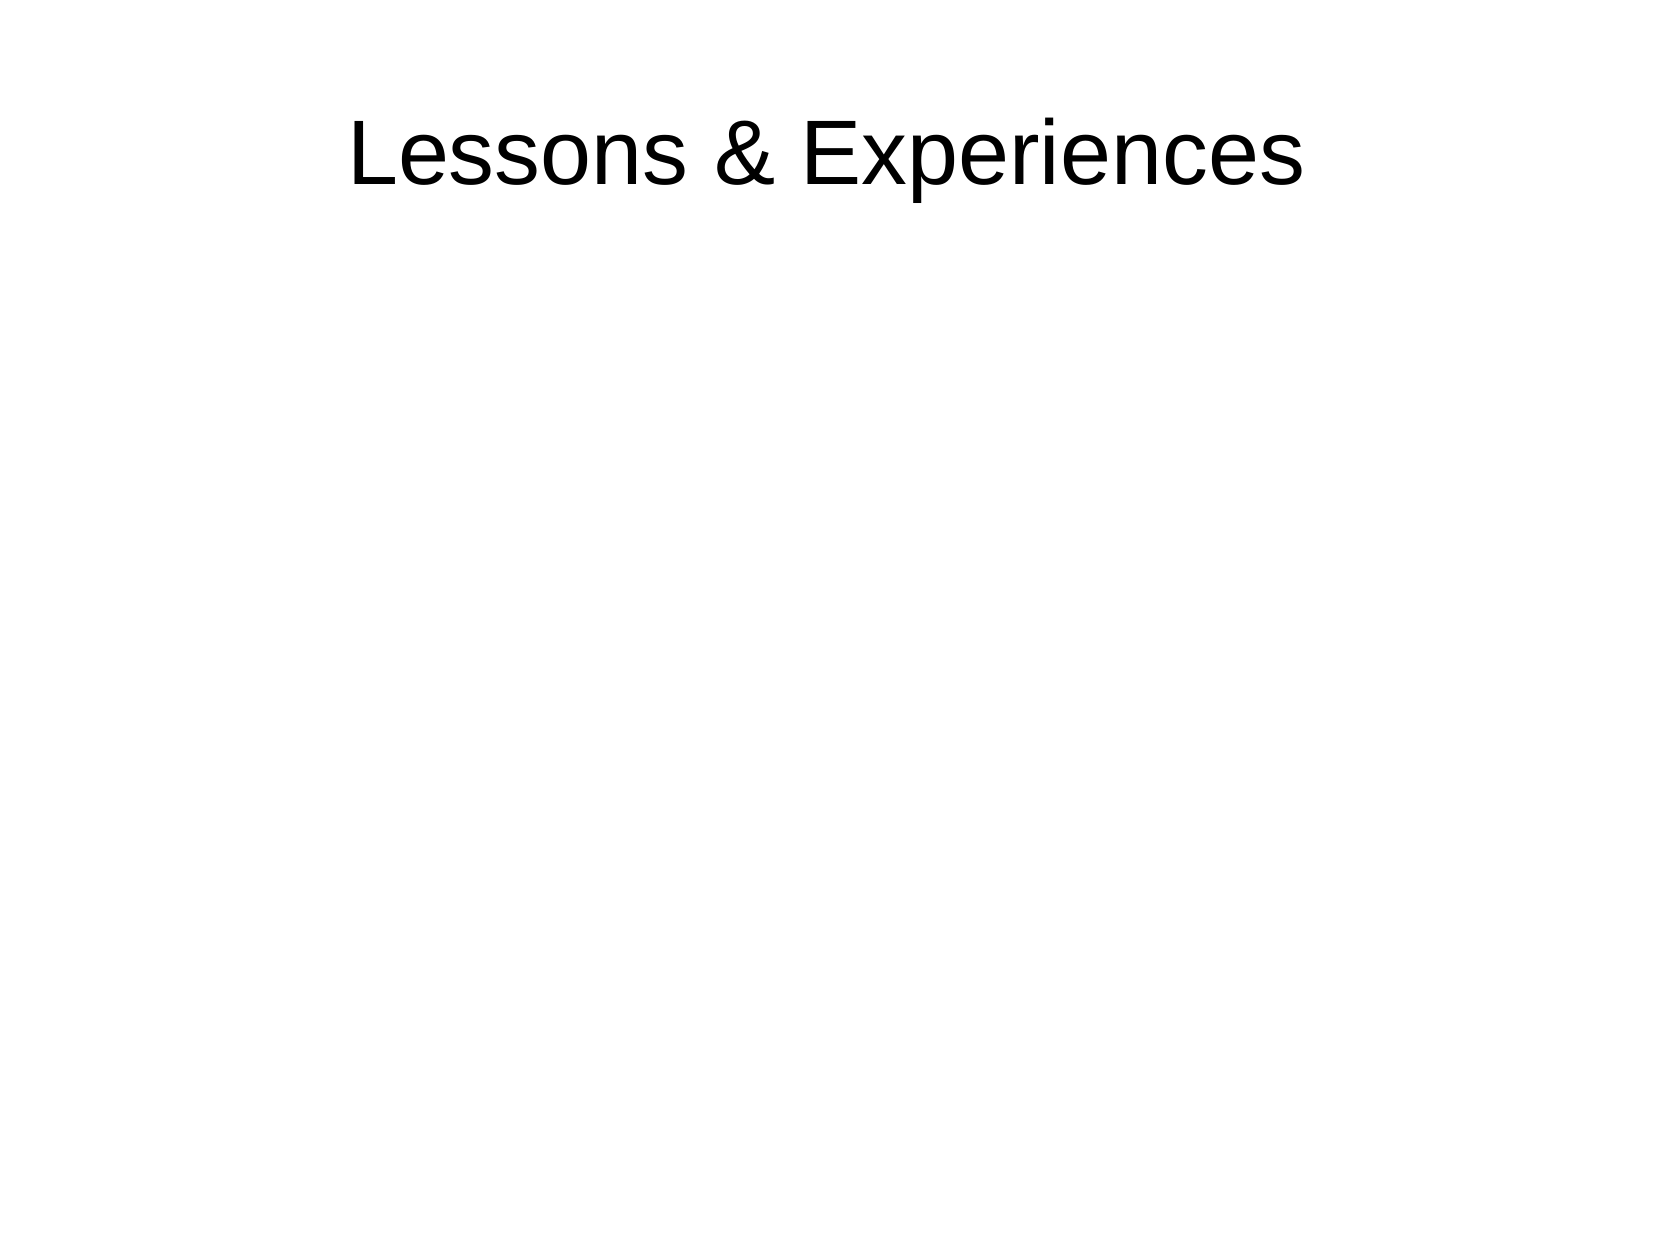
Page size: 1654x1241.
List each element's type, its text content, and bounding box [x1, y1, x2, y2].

title Lessons & Experiences [82, 49, 1571, 257]
